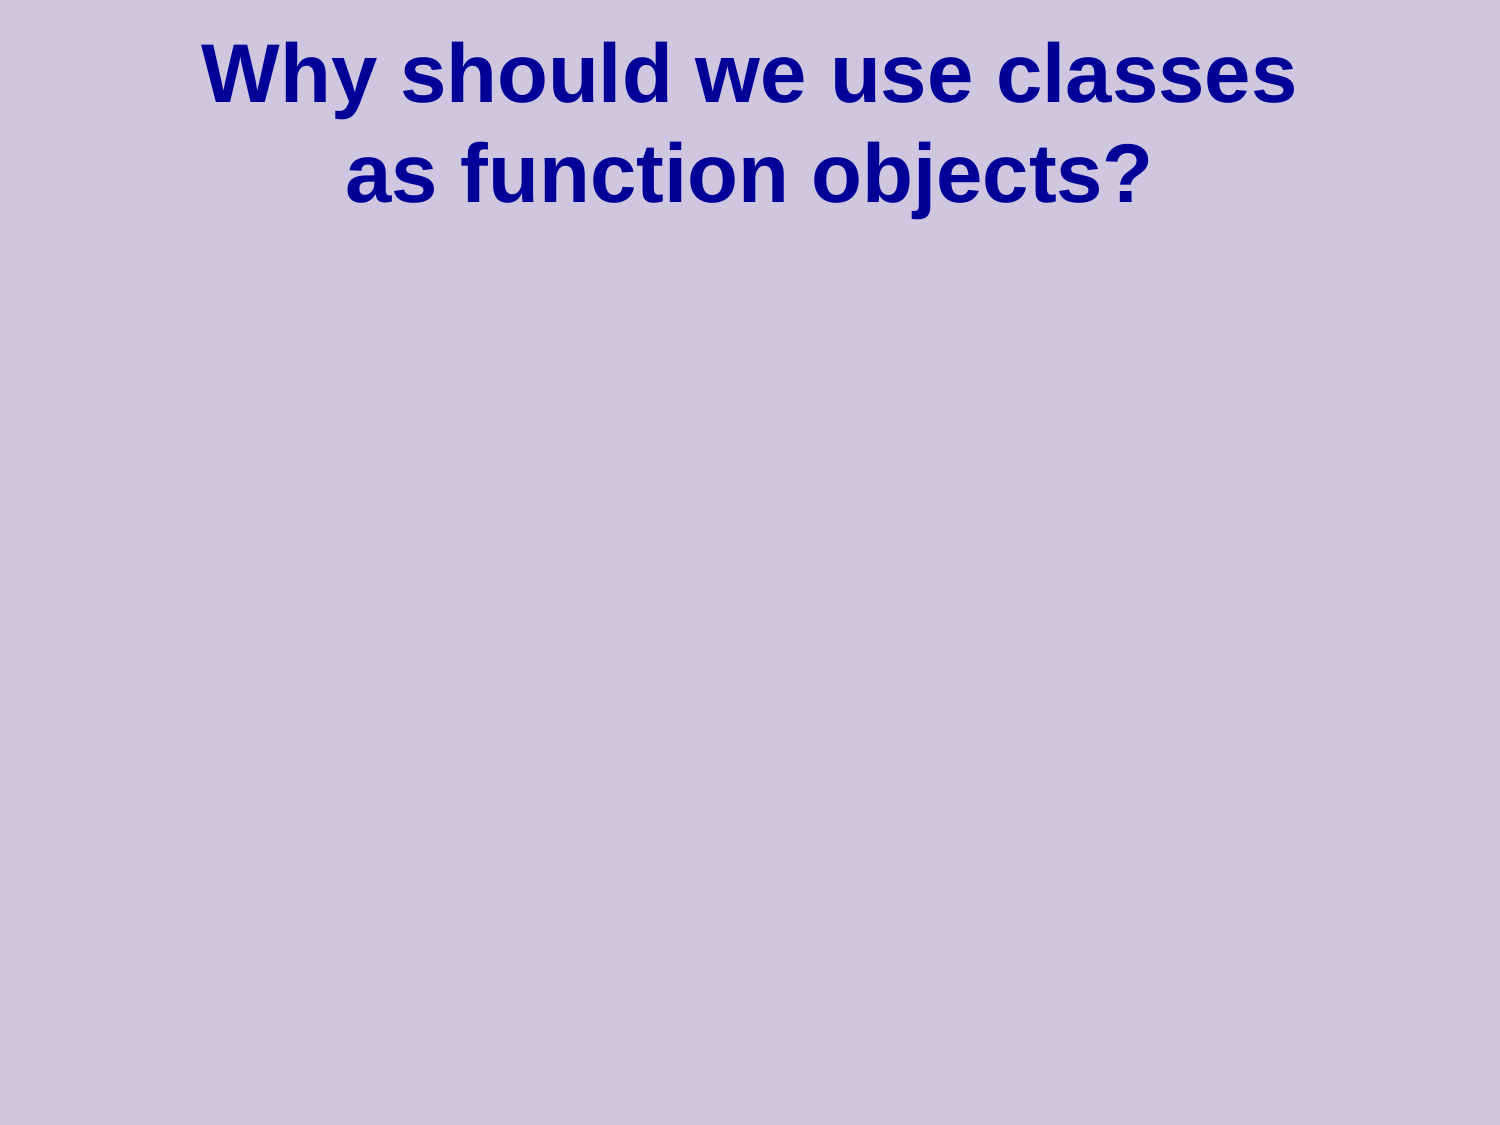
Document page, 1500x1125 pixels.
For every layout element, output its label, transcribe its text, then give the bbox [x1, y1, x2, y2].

title Why should we use classes as function objects? [0, 11, 1500, 227]
